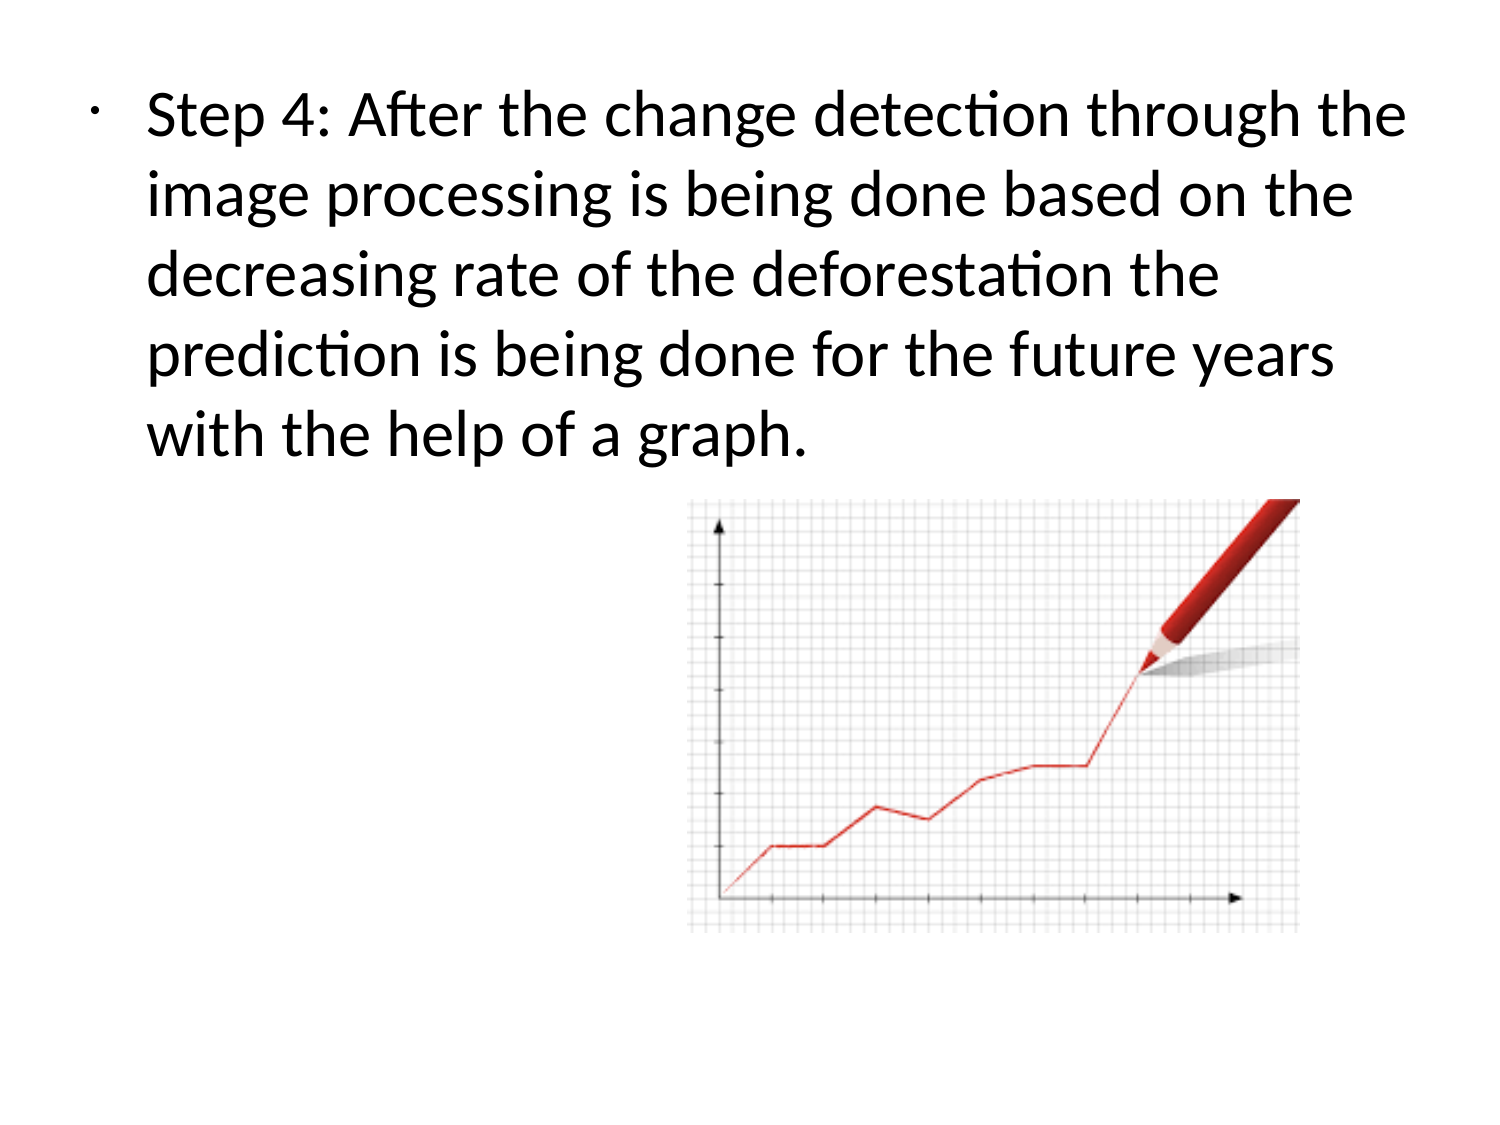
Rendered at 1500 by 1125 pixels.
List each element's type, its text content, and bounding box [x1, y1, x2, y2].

picture [687, 499, 1300, 933]
list Step 4: After the change detection through the image processing is being done based on the decreasing rate of the deforestation the prediction is being done for the future years with the help of a graph. [75, 62, 1425, 1005]
